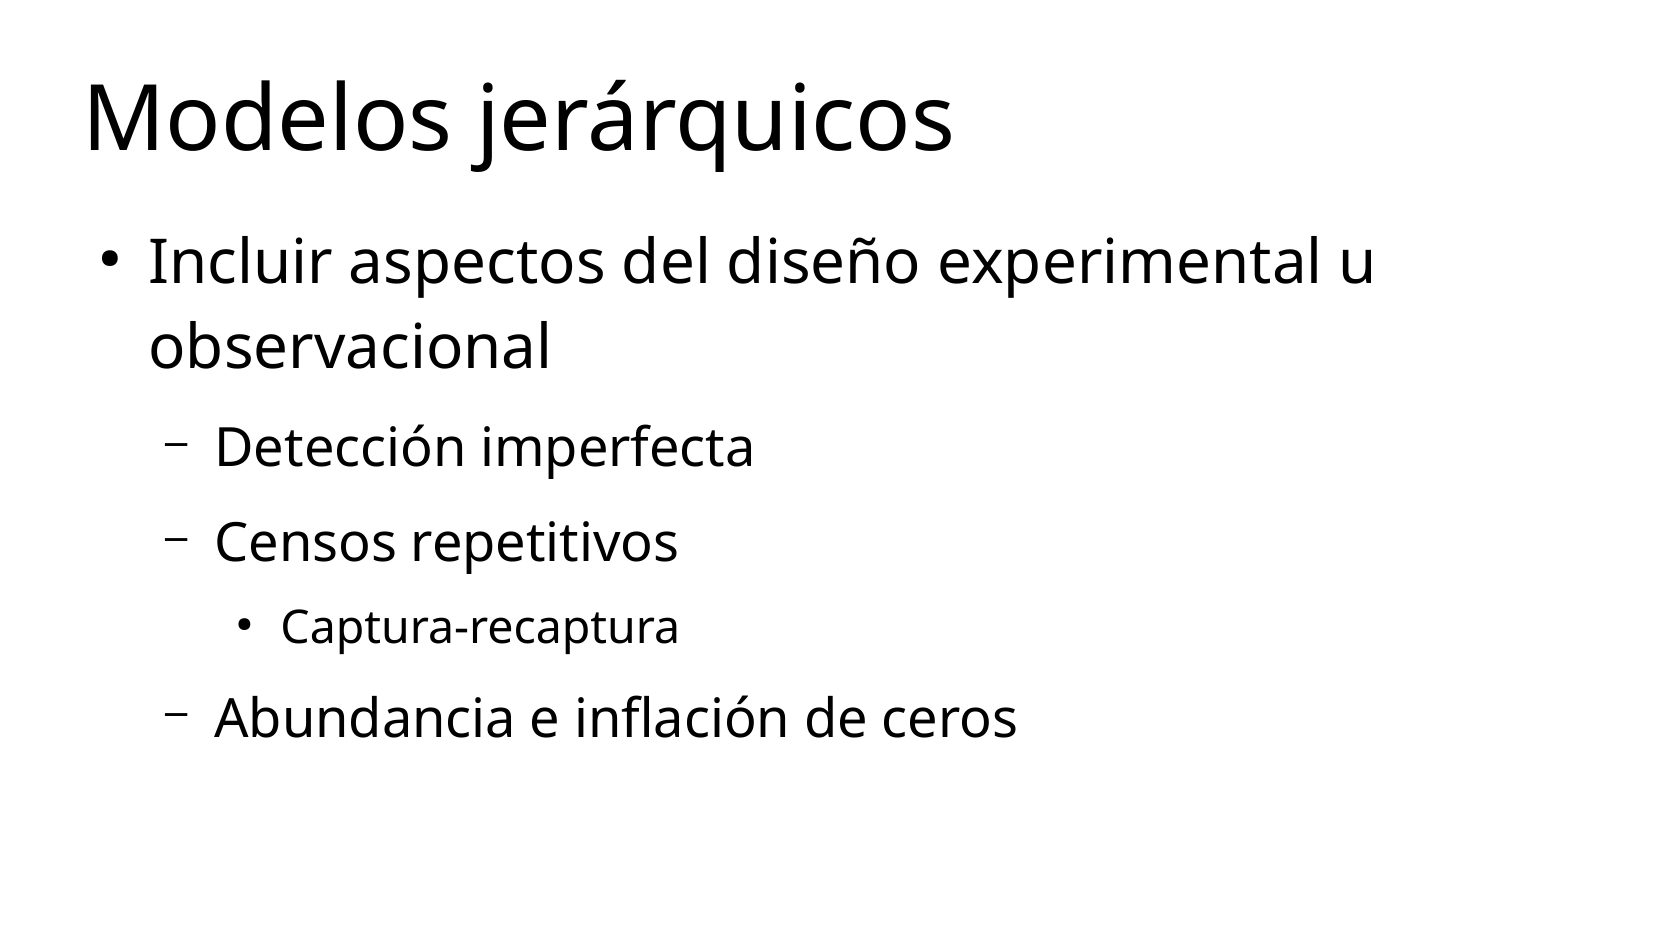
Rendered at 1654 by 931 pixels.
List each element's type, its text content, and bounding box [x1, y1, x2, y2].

list Incluir aspectos del diseño experimental u observacional Detección imperfecta Censos repetitivos Captura-recaptura Abundancia e inflación de ceros [82, 217, 1571, 758]
title Modelos jerárquicos [82, 37, 1571, 193]
